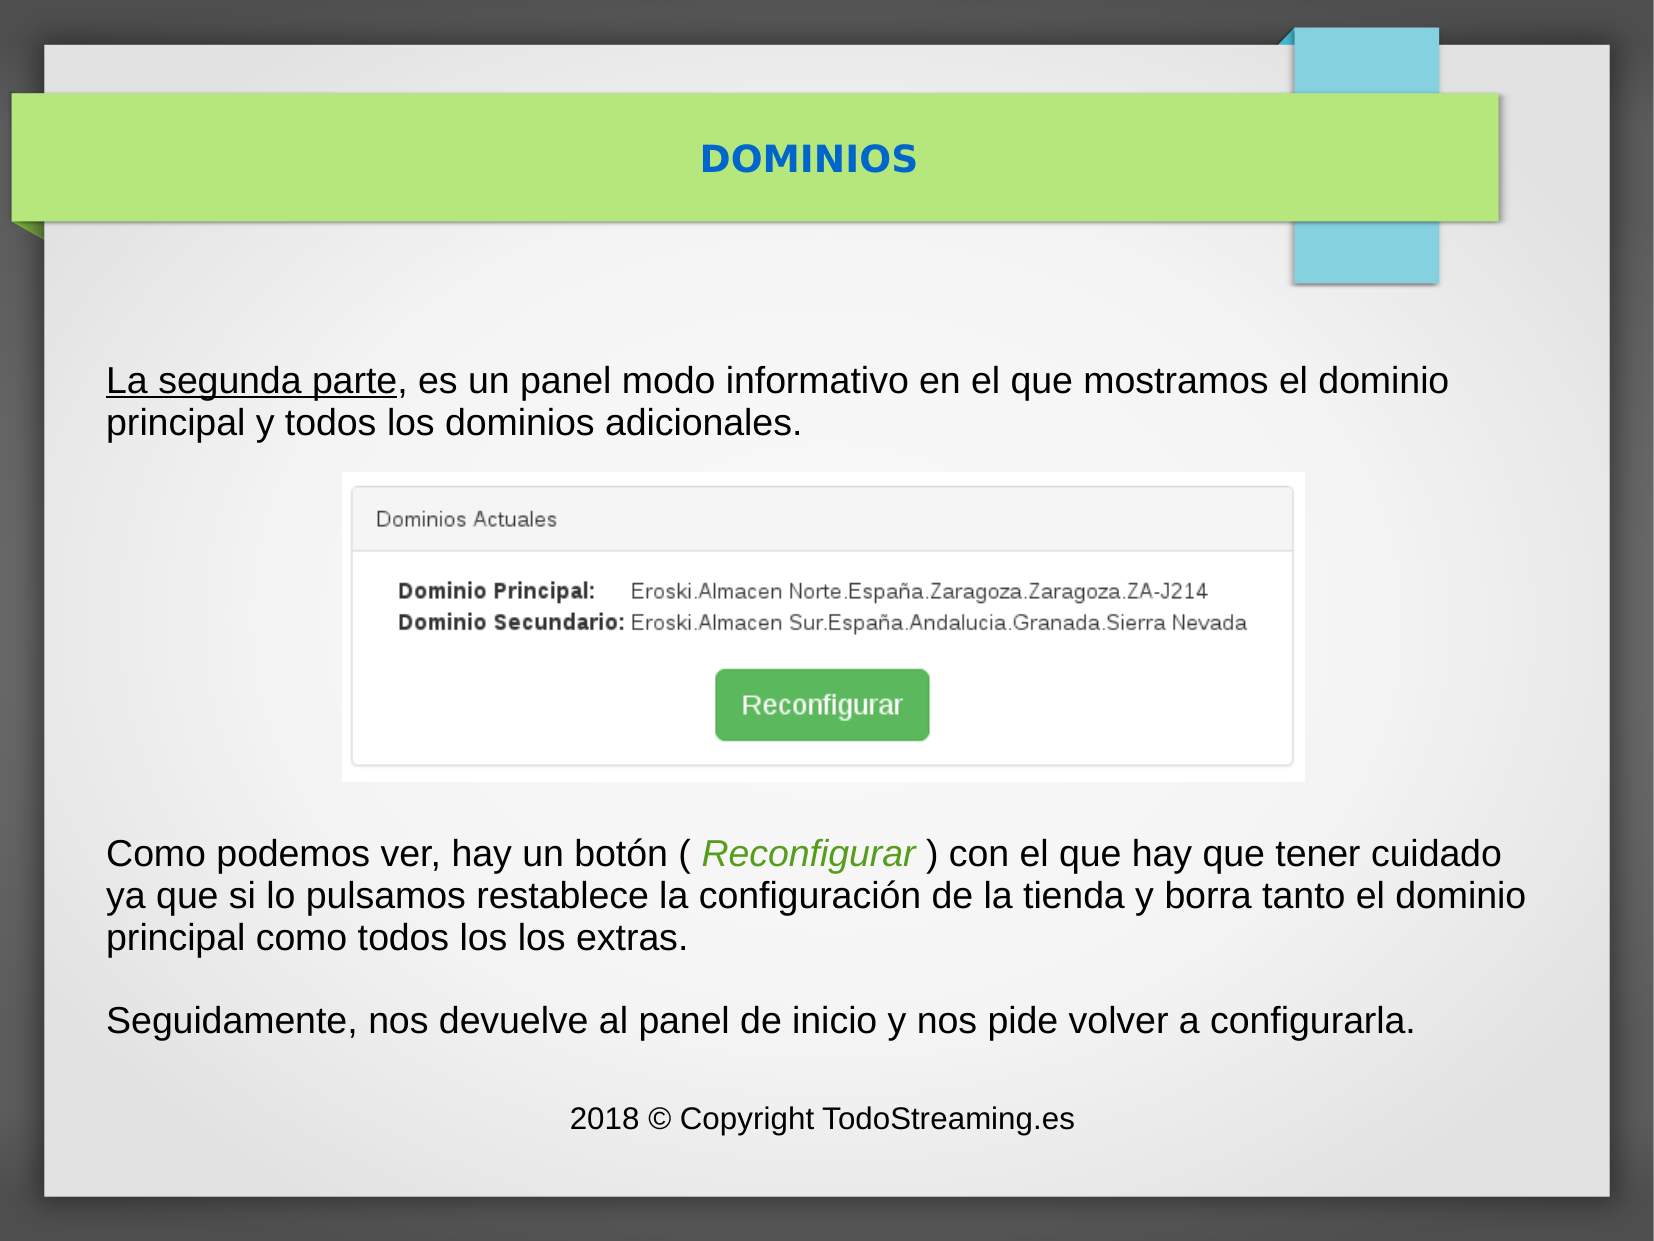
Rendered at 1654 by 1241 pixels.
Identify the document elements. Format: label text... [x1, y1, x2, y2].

title DOMINIOS [448, 118, 1170, 201]
text_box La segunda parte, es un panel modo informativo en el que mostramos el dominio principal y todos los dominios adicionales. [106, 359, 1536, 444]
text_box Como podemos ver, hay un botón ( Reconfigurar ) con el que hay que tener cuidado ya que si lo pulsamos restablece la configuración de la tienda y borra tanto el dominio principal como todos los los extras. Seguidamente, nos devuelve al panel de inicio y nos pide volver a configurarla. [106, 831, 1536, 1042]
picture [0, 0, 1654, 1241]
text_box 2018 © Copyright TodoStreaming.es [555, 1094, 1099, 1146]
